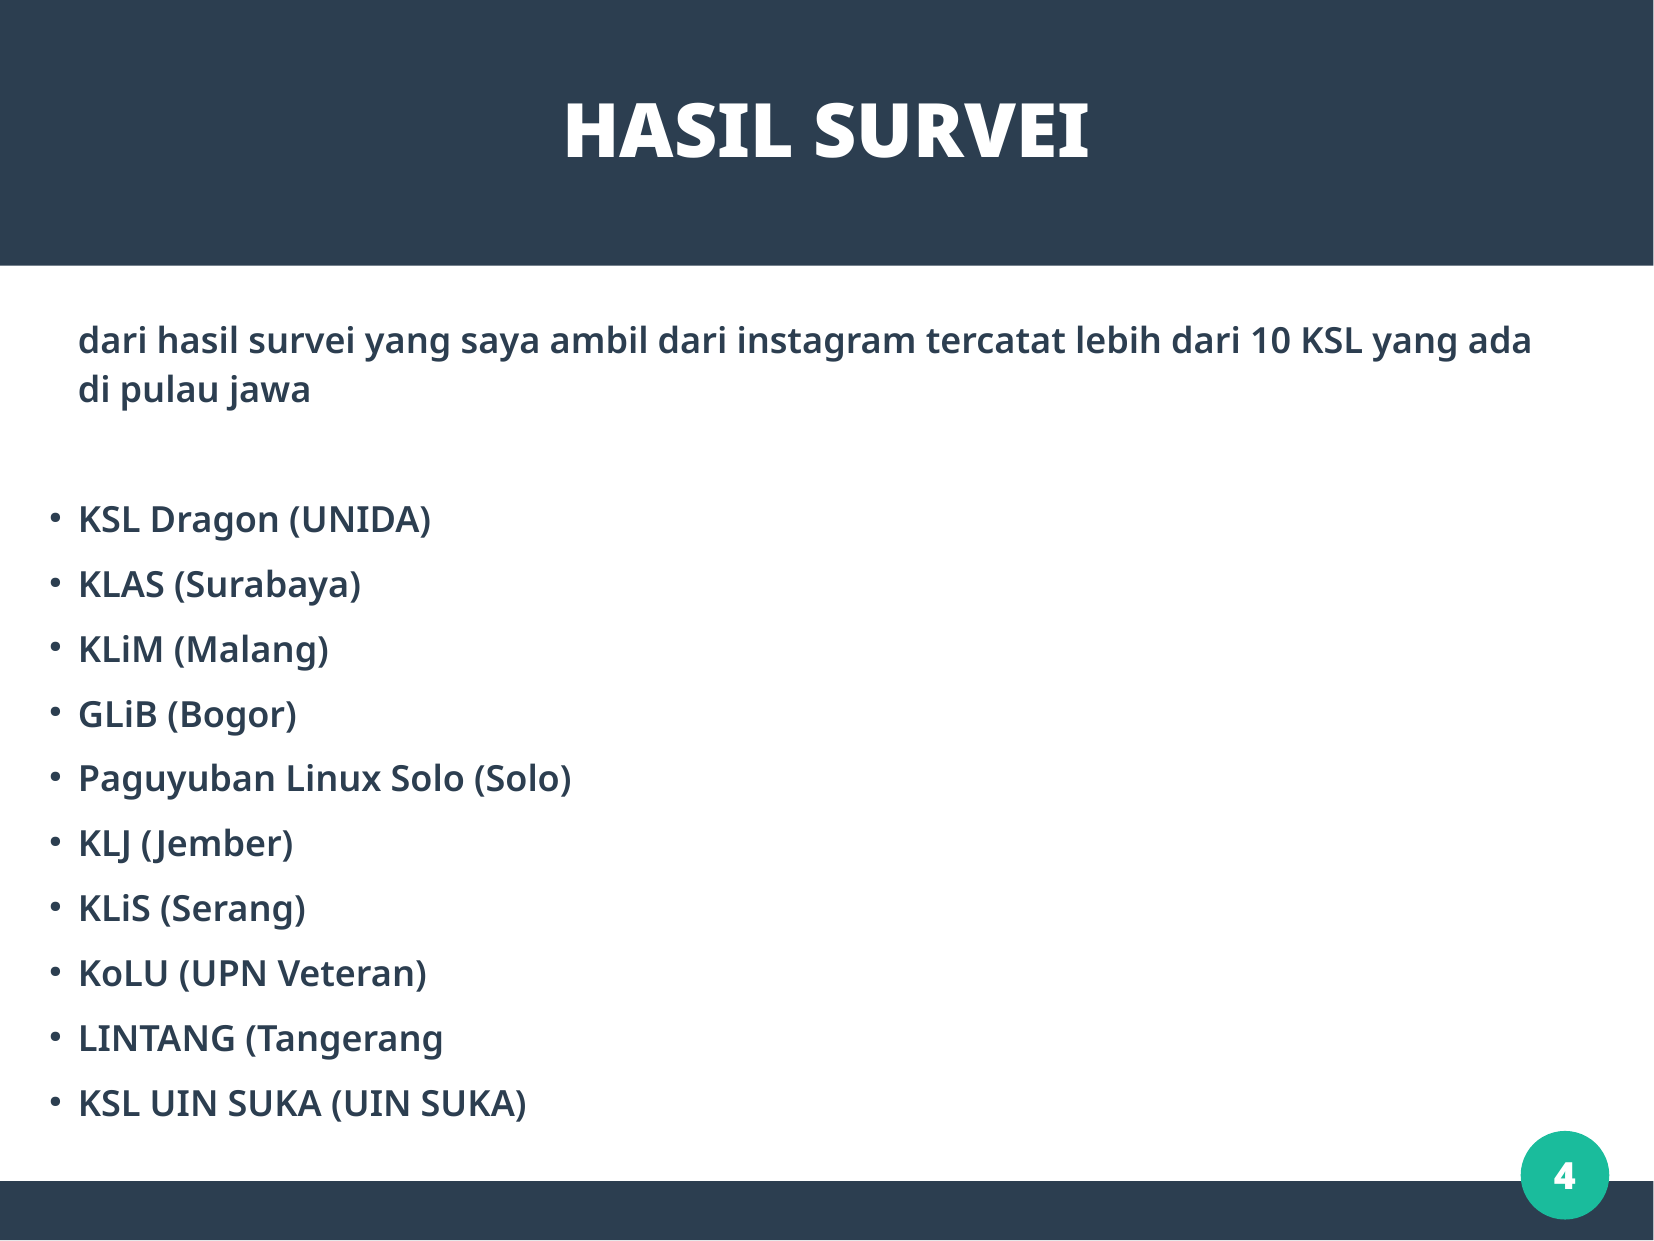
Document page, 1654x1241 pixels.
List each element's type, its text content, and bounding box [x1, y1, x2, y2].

list dari hasil survei yang saya ambil dari instagram tercatat lebih dari 10 KSL yang ada di pulau jawa KSL Dragon (UNIDA) KLAS (Surabaya) KLiM (Malang) GLiB (Bogor) Paguyuban Linux Solo (Solo) KLJ (Jember) KLiS (Serang) KoLU (UPN Veteran) LINTANG (Tangerang KSL UIN SUKA (UIN SUKA) [39, 315, 1576, 1142]
title HASIL SURVEI [59, 49, 1595, 207]
